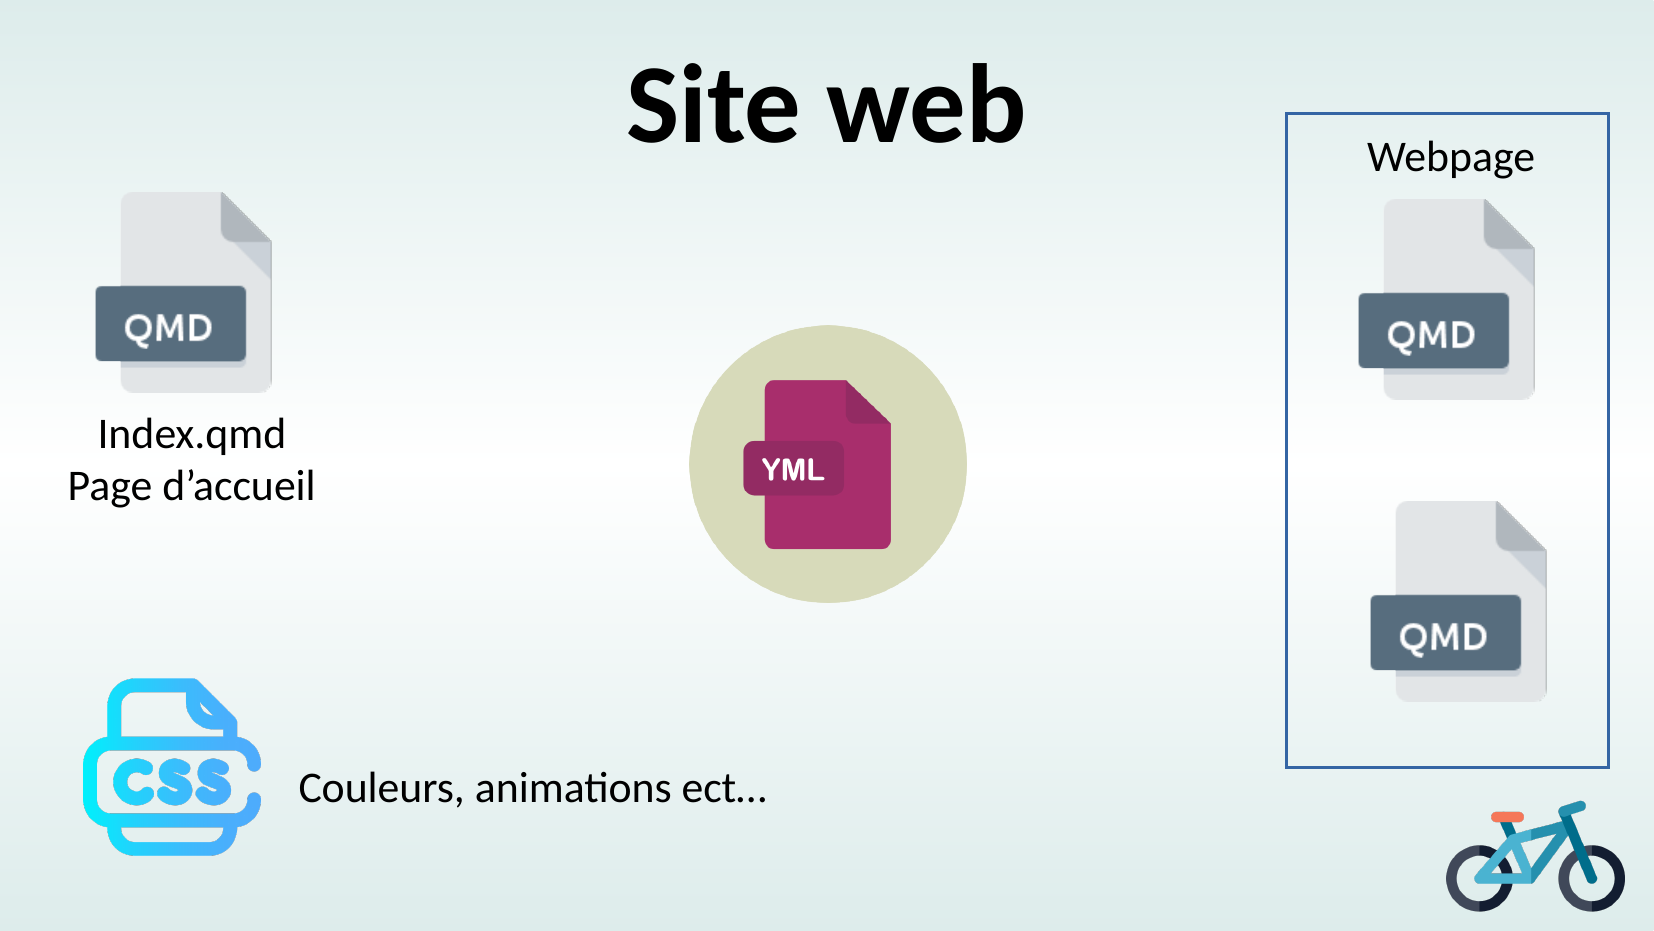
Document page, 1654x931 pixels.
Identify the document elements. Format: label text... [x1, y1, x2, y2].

picture [1358, 501, 1559, 702]
picture [689, 325, 967, 603]
text_box Couleurs, animations ect… [283, 751, 857, 857]
picture [83, 192, 284, 393]
title Site web [1288, 115, 1571, 193]
picture [1346, 199, 1547, 400]
text_box Index.qmd Page d’accueil [29, 396, 355, 517]
picture [1446, 767, 1625, 931]
title Site web [82, 37, 1571, 193]
picture [83, 678, 261, 856]
text_box Webpage [1352, 120, 1571, 226]
